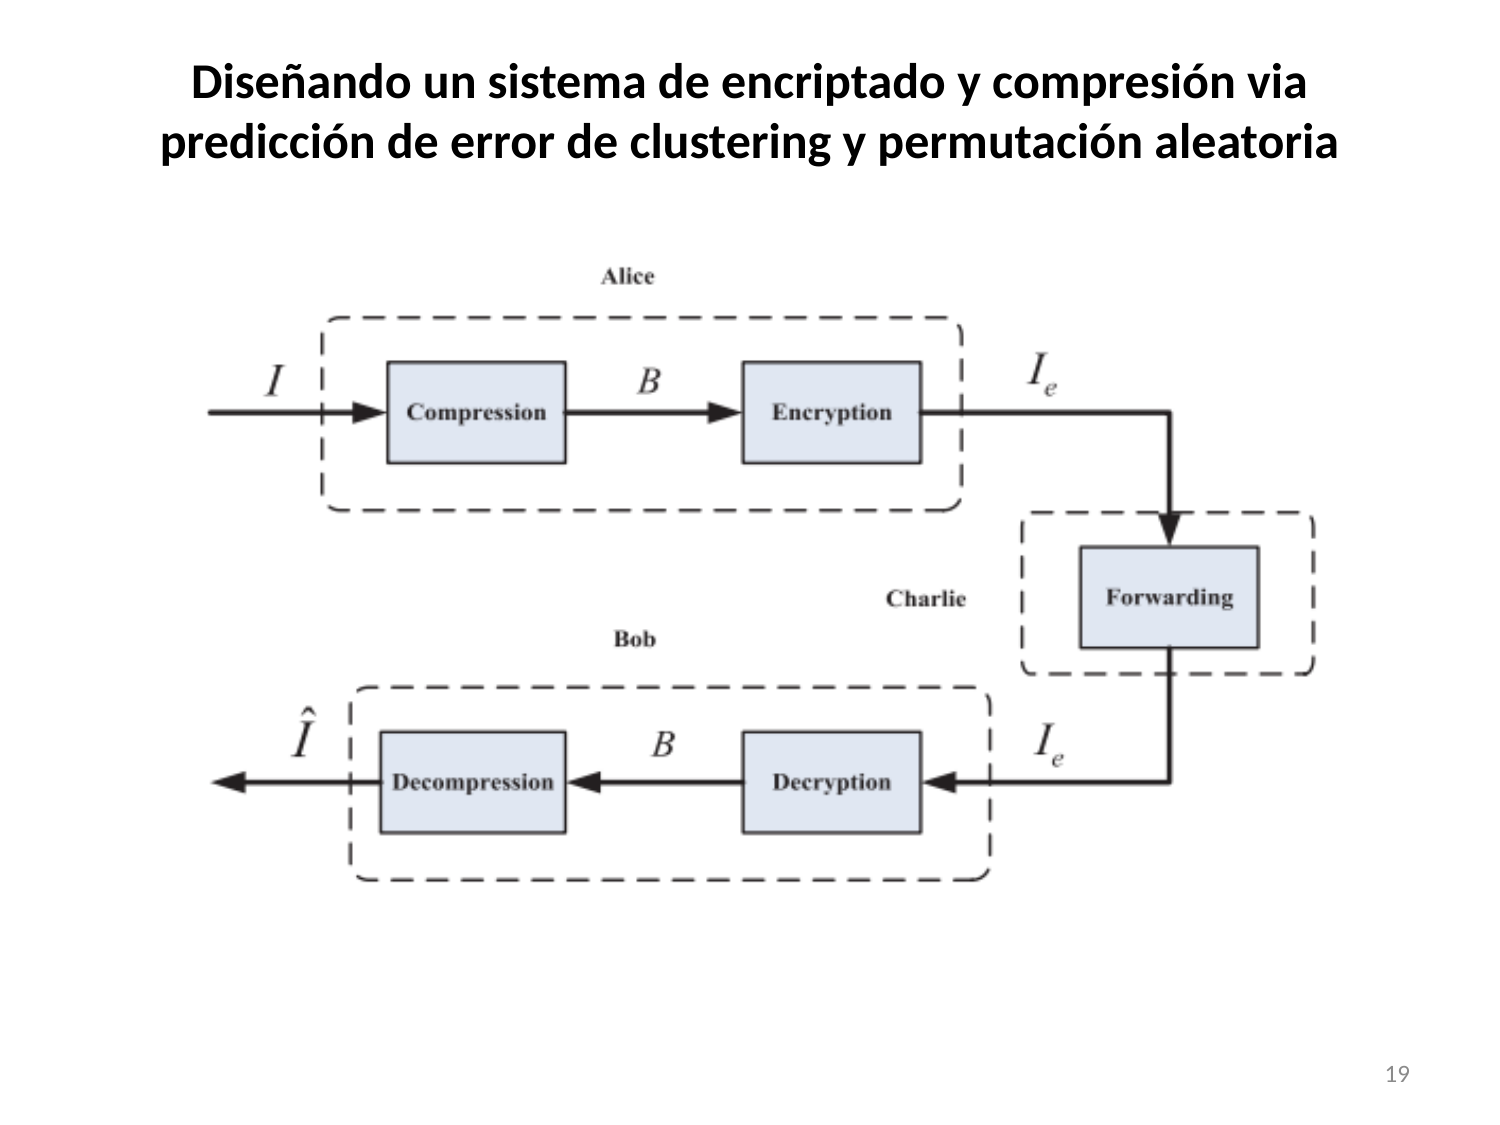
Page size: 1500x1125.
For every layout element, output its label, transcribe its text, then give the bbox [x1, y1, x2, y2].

title Diseñando un sistema de encriptado y compresión via predicción de error de clustering y permutación aleatoria [75, 45, 1425, 233]
slide_number <número> [1074, 1042, 1425, 1103]
picture [164, 234, 1365, 914]
